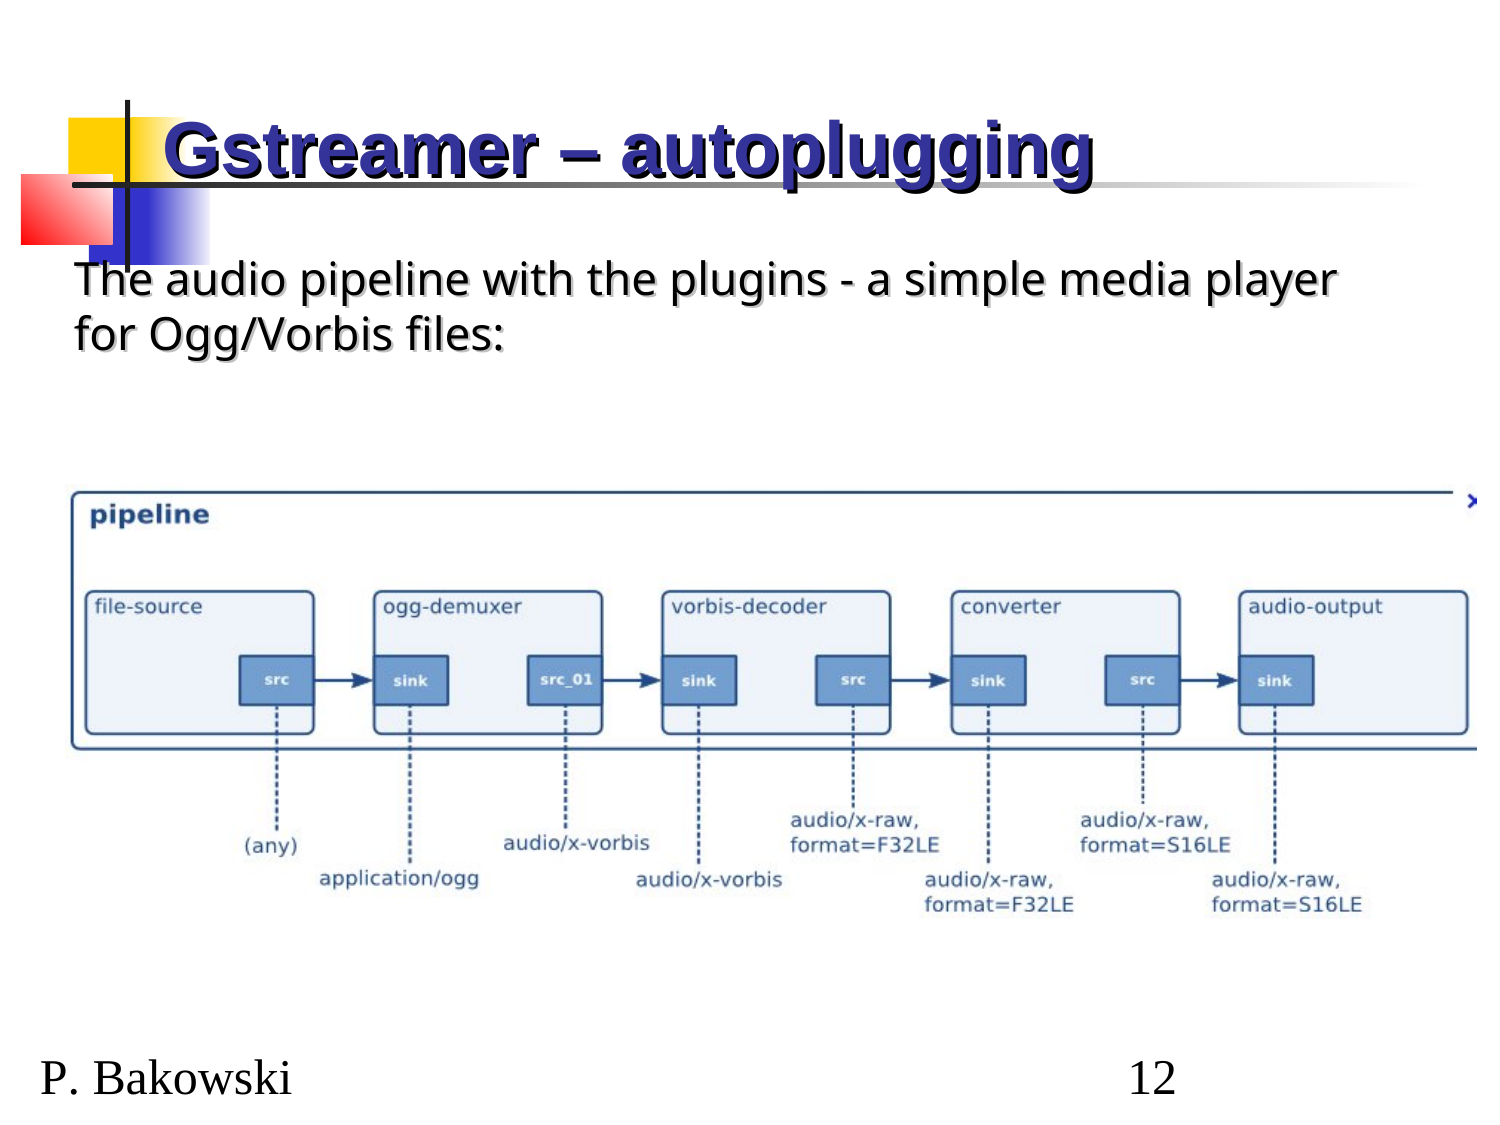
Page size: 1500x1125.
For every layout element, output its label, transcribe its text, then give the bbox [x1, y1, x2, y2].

title Gstreamer – autoplugging [147, 92, 1394, 213]
picture [65, 484, 1477, 919]
text_box The audio pipeline with the plugins - a simple media player for Ogg/Vorbis files: [59, 242, 1406, 594]
